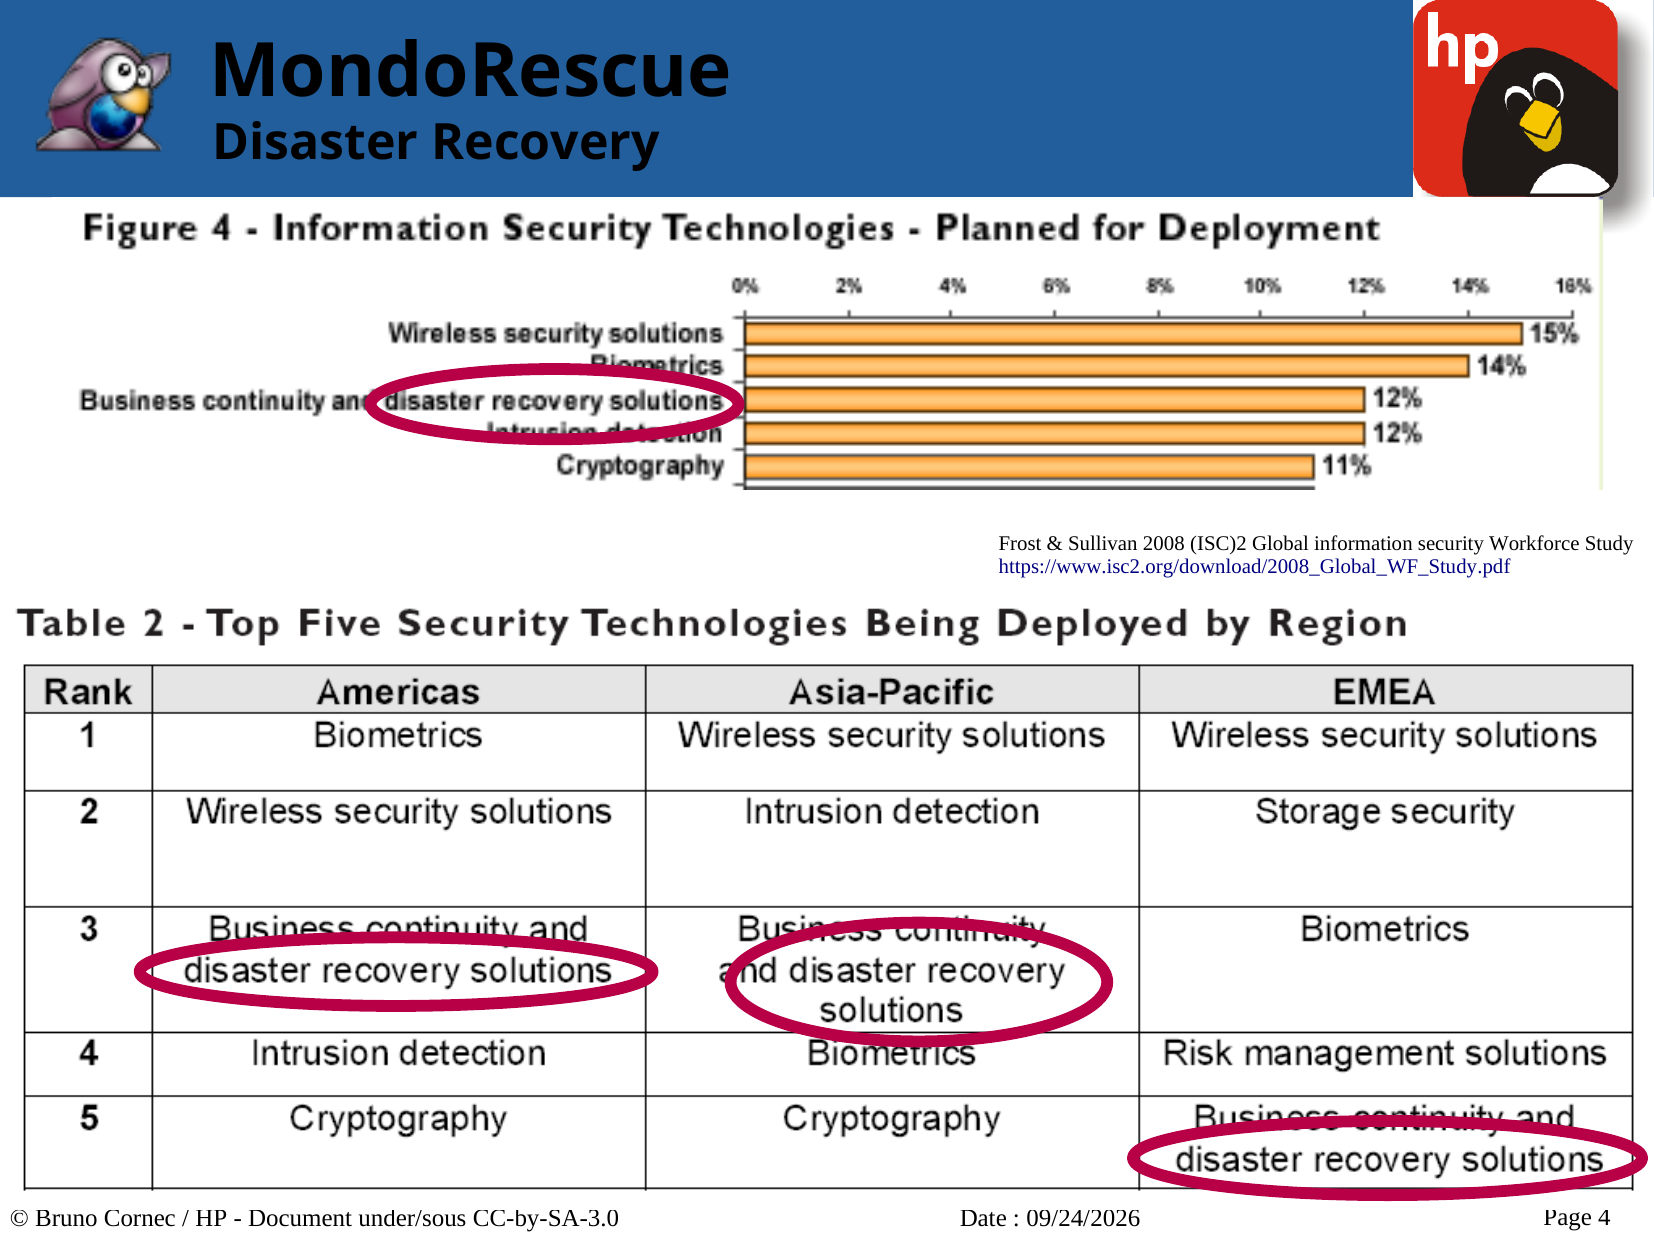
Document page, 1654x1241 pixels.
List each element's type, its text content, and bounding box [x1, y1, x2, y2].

text_box Frost & Sullivan 2008 (ISC)2 Global information security Workforce Study https://www.isc2.org/download/2008_Global_WF_Study.pdf [998, 531, 1631, 578]
picture [0, 0, 1654, 490]
title Disaster Recovery [212, 38, 1202, 247]
picture [3, 598, 1654, 1210]
